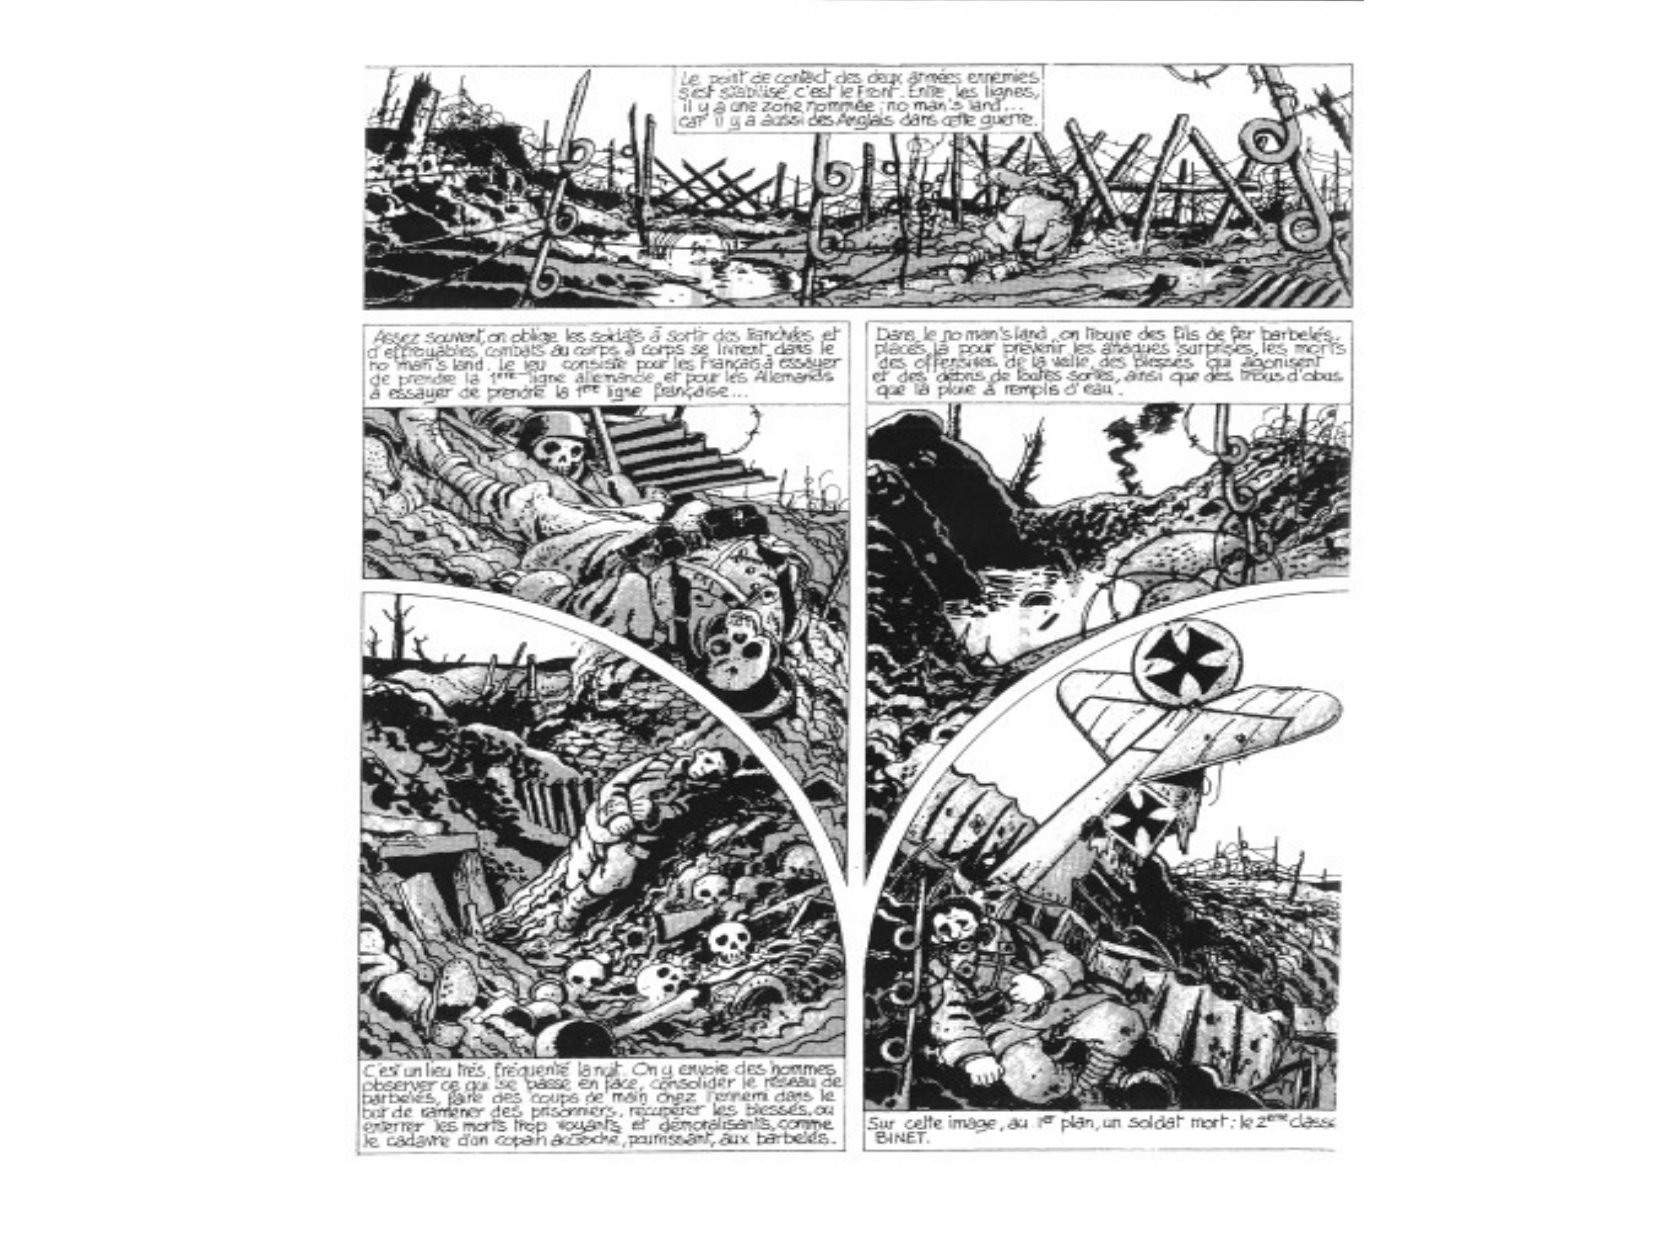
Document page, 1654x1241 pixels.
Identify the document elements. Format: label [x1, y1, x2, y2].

picture [324, 0, 1364, 1211]
